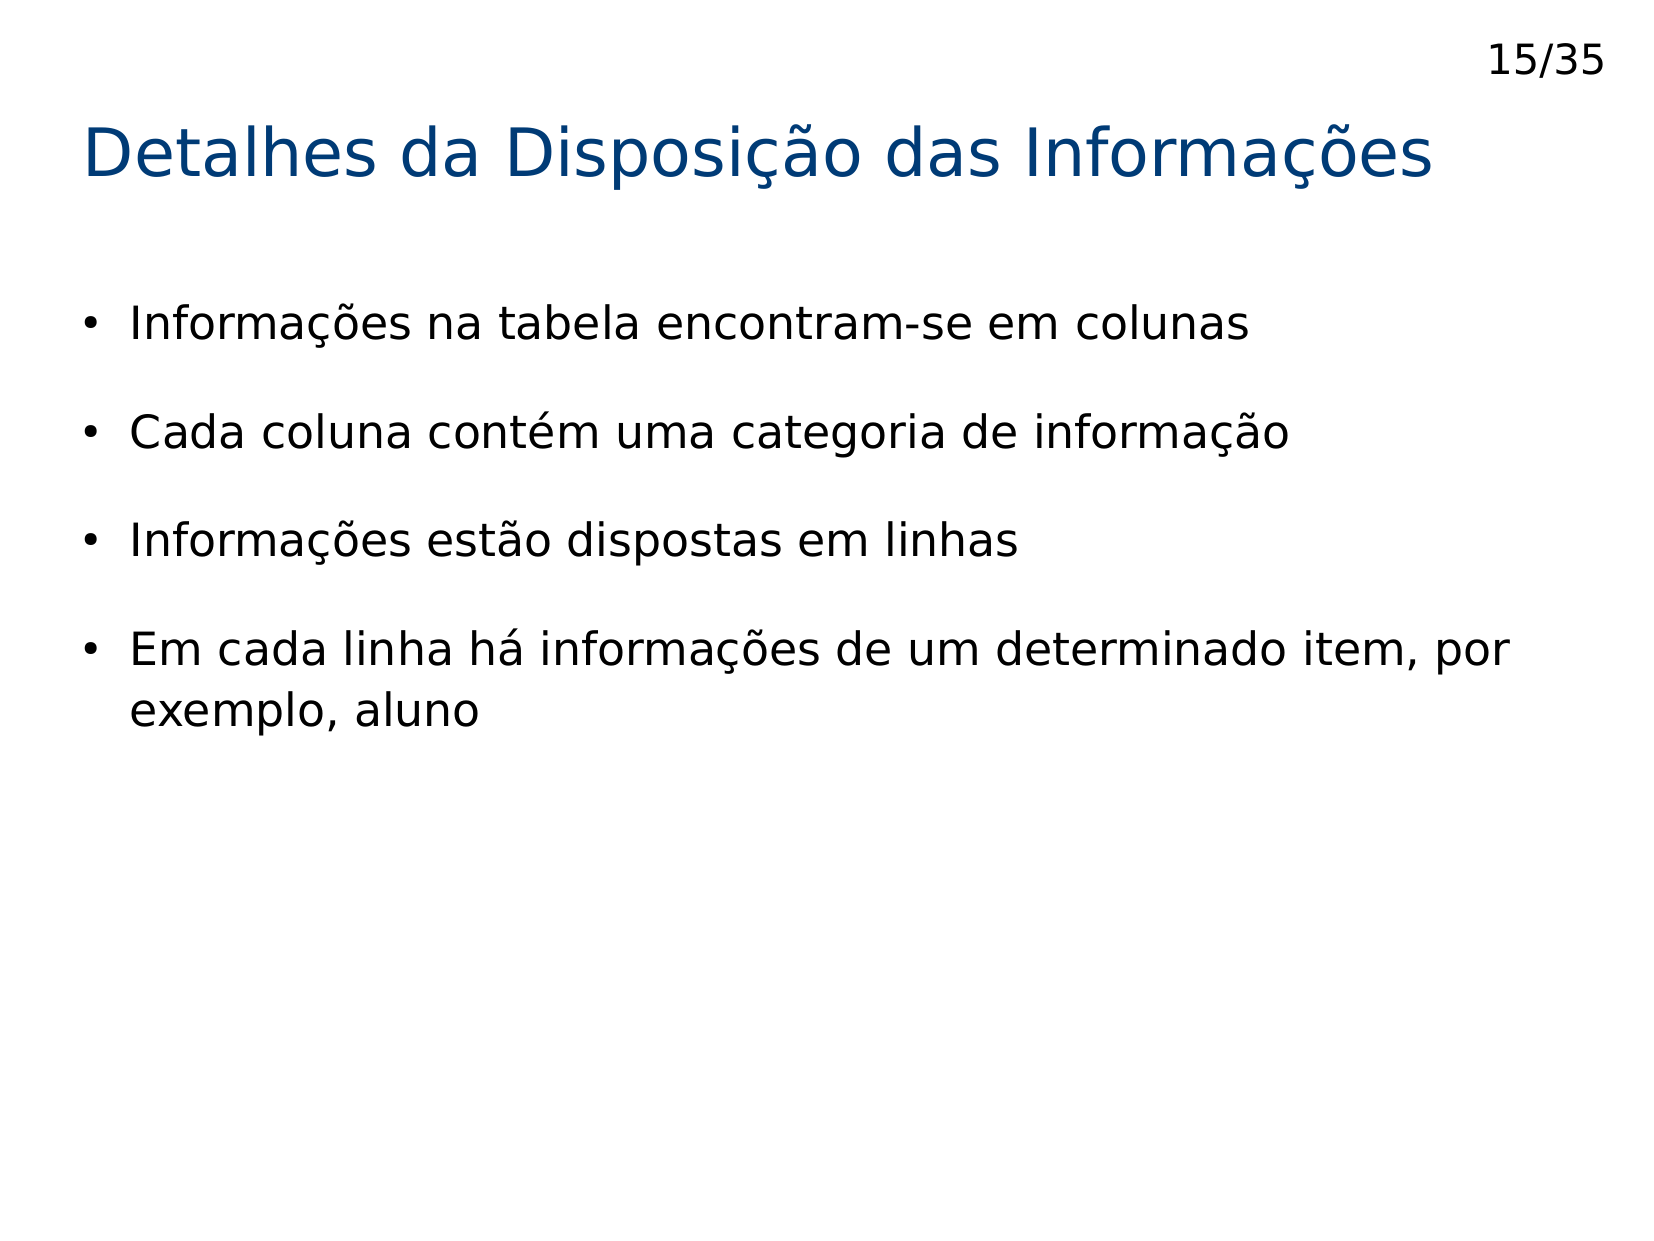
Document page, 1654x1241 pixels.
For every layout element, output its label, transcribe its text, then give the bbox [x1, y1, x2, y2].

title Detalhes da Disposição das Informações [82, 82, 1571, 224]
list Informações na tabela encontram-se em colunas Cada coluna contém uma categoria de informação Informações estão dispostas em linhas Em cada linha há informações de um determinado item, por exemplo, aluno [82, 289, 1571, 1108]
